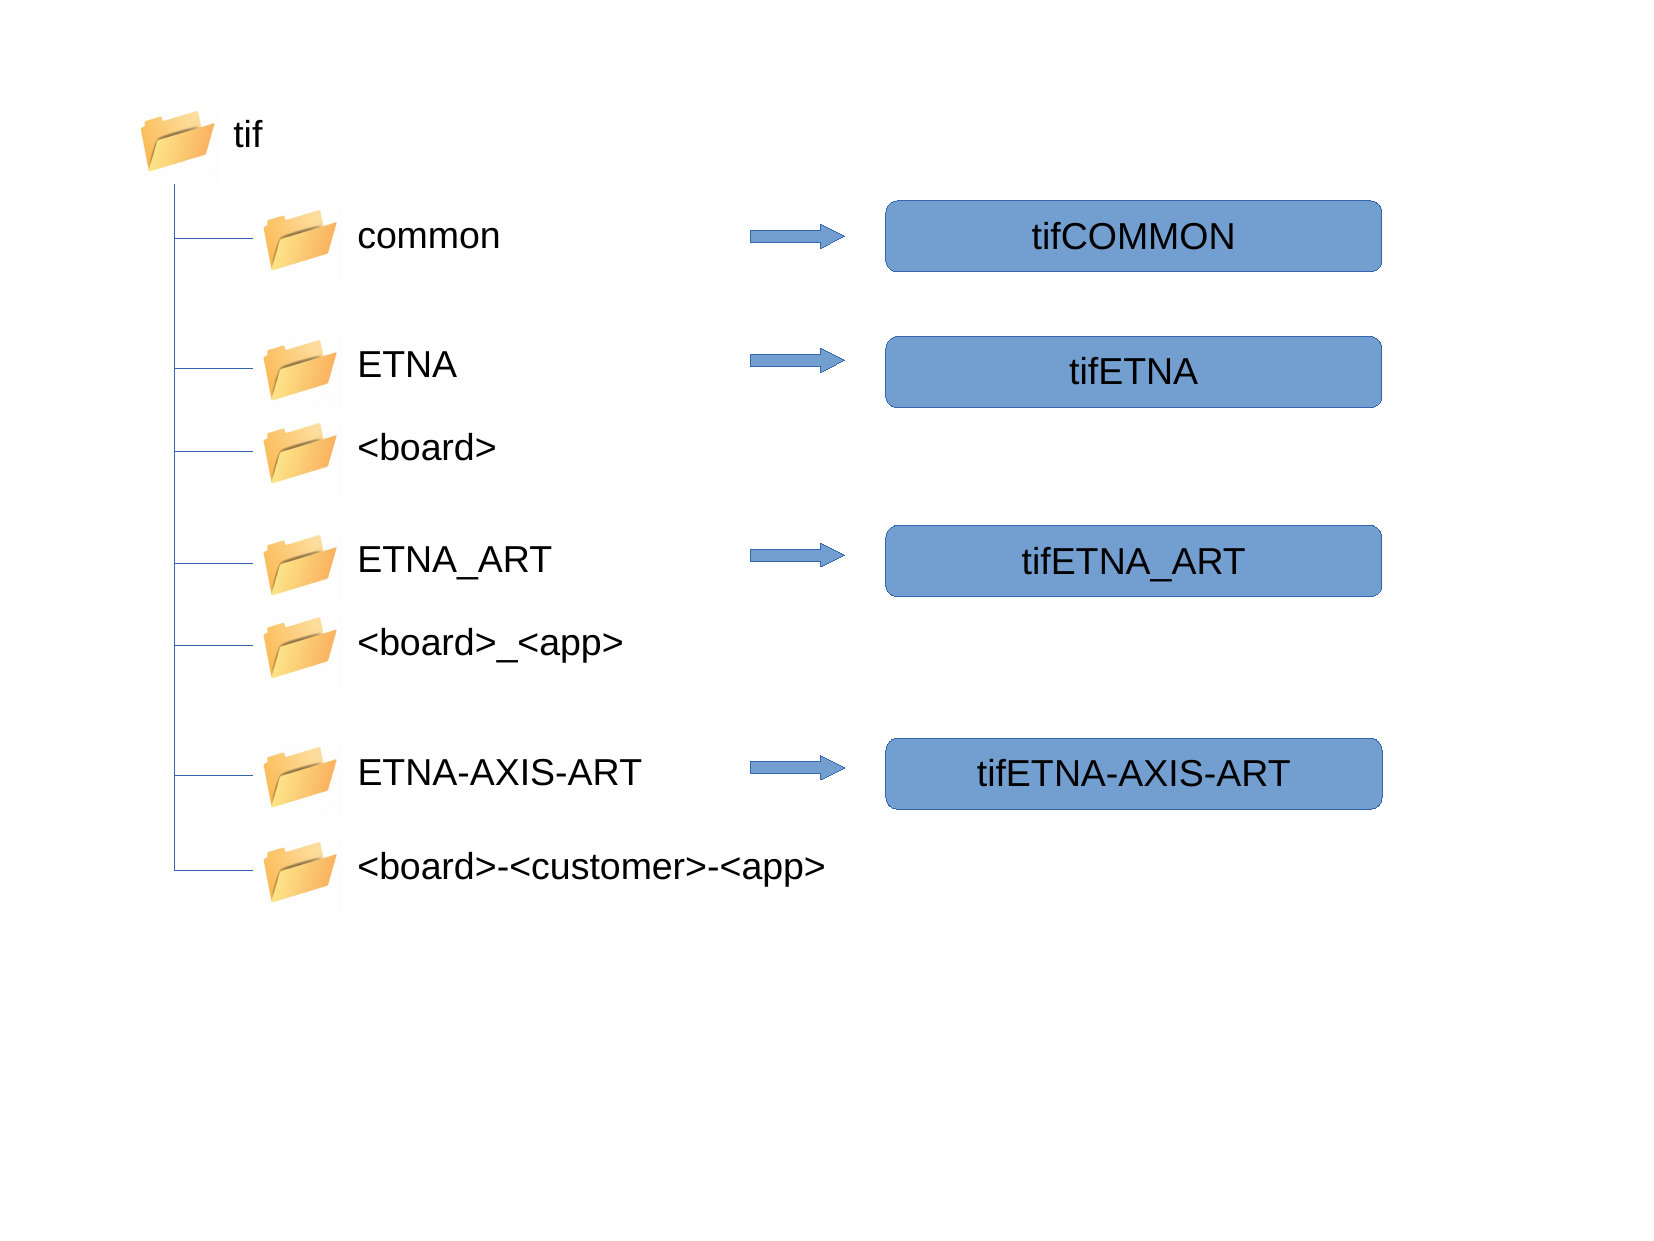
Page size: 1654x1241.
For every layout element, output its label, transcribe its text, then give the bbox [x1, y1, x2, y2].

picture [252, 730, 343, 822]
text_box tifETNA [885, 336, 1382, 408]
text_box <board>-<customer>-<app> [342, 838, 842, 896]
text_box [750, 543, 845, 567]
text_box [750, 755, 845, 780]
text_box ETNA-AXIS-ART [342, 744, 668, 801]
text_box [750, 348, 845, 373]
text_box <board> [342, 419, 689, 477]
picture [252, 518, 343, 692]
text_box <board>_<app> [342, 614, 689, 671]
text_box [750, 224, 845, 249]
text_box tif [218, 106, 278, 164]
text_box common [342, 206, 516, 264]
text_box tifETNA_ART [885, 525, 1382, 597]
picture [252, 323, 343, 497]
text_box tifCOMMON [885, 200, 1382, 272]
picture [129, 94, 221, 185]
text_box ETNA_ART [342, 531, 668, 589]
picture [252, 825, 343, 916]
text_box tifETNA-AXIS-ART [885, 738, 1383, 810]
picture [252, 193, 343, 284]
text_box ETNA [342, 336, 555, 394]
